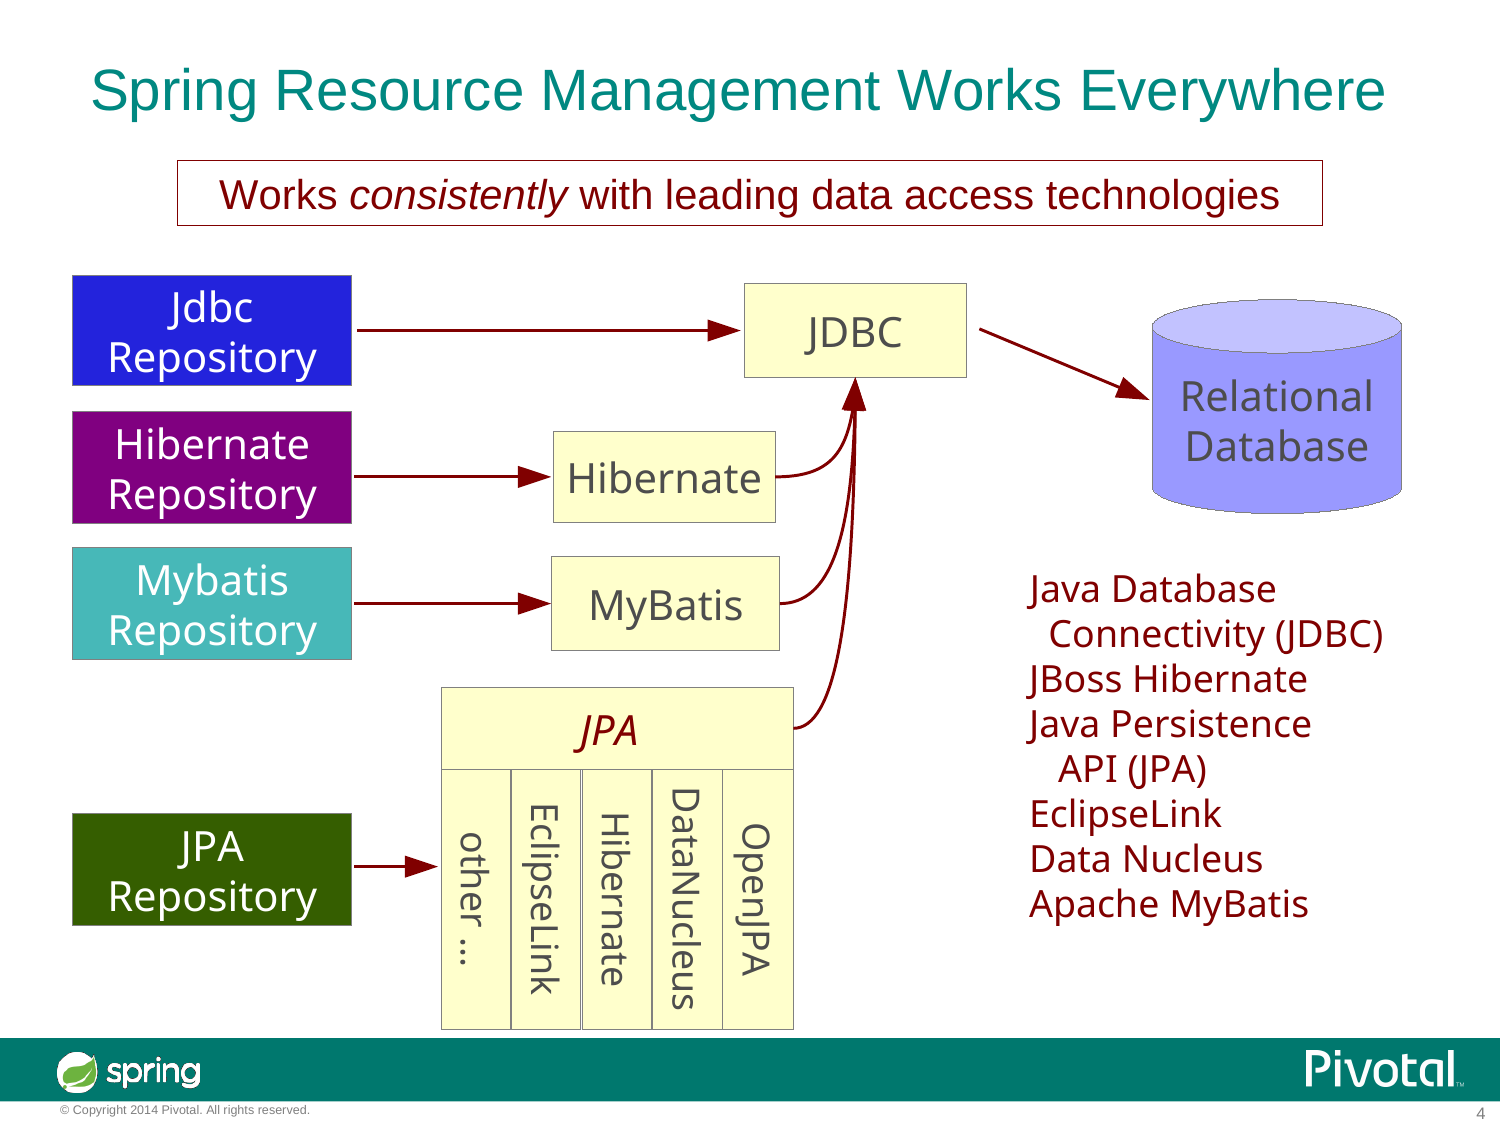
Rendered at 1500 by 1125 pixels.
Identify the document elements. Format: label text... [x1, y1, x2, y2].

text_box [441, 687, 794, 770]
text_box Hibernate [582, 770, 652, 1030]
title Spring Resource Management Works Everywhere [75, 45, 1426, 233]
text_box Hibernate [553, 431, 776, 523]
text_box OpenJPA [722, 770, 794, 1030]
picture [1306, 1050, 1464, 1087]
text_box DataNucleus [652, 770, 722, 1030]
text_box Relational Database [1152, 330, 1402, 514]
text_box EclipseLink [511, 770, 581, 1030]
text_box other ... [441, 770, 511, 1030]
text_box JPA Repository [72, 813, 352, 926]
text_box MyBatis [551, 556, 780, 651]
text_box Java Database Connectivity (JDBC) JBoss Hibernate Java Persistence API (JPA) EclipseLink Data Nucleus Apache MyBatis [1004, 557, 1452, 939]
text_box Works consistently with leading data access technologies [177, 160, 1323, 226]
text_box Mybatis Repository [72, 547, 352, 660]
text_box JDBC [744, 283, 967, 378]
text_box JPA [565, 696, 668, 762]
picture [32, 1041, 210, 1103]
text_box Hibernate Repository [72, 411, 352, 524]
text_box Jdbc Repository [72, 275, 352, 386]
